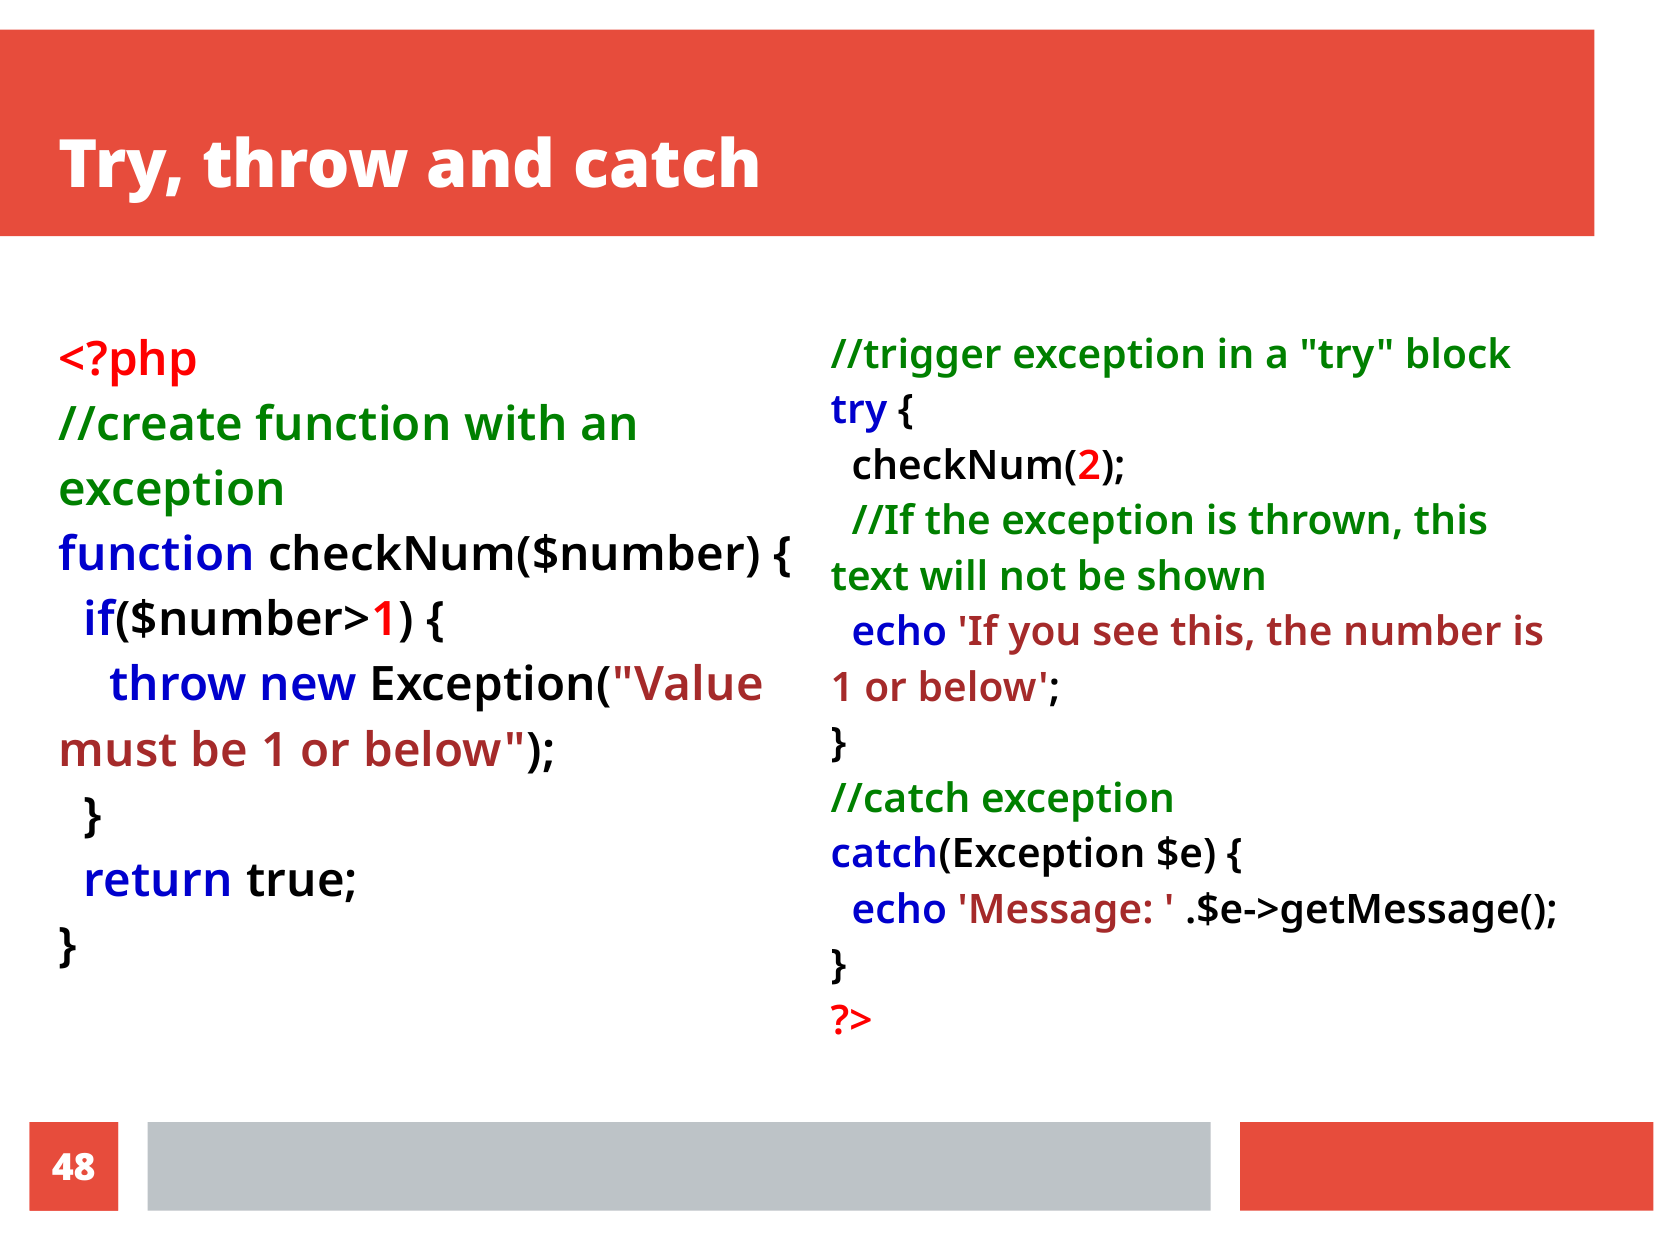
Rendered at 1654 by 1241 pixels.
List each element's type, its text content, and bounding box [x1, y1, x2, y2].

list <?php //create function with an exception function checkNum($number) { if($number>1) { throw new Exception("Value must be 1 or below"); } return true; } [59, 324, 794, 1093]
list //trigger exception in a "try" block try { checkNum(2); //If the exception is thrown, this text will not be shown echo 'If you see this, the number is 1 or below'; } //catch exception catch(Exception $e) { echo 'Message: ' .$e->getMessage(); } ?> [830, 324, 1566, 1093]
title Try, throw and catch [59, 59, 1595, 207]
